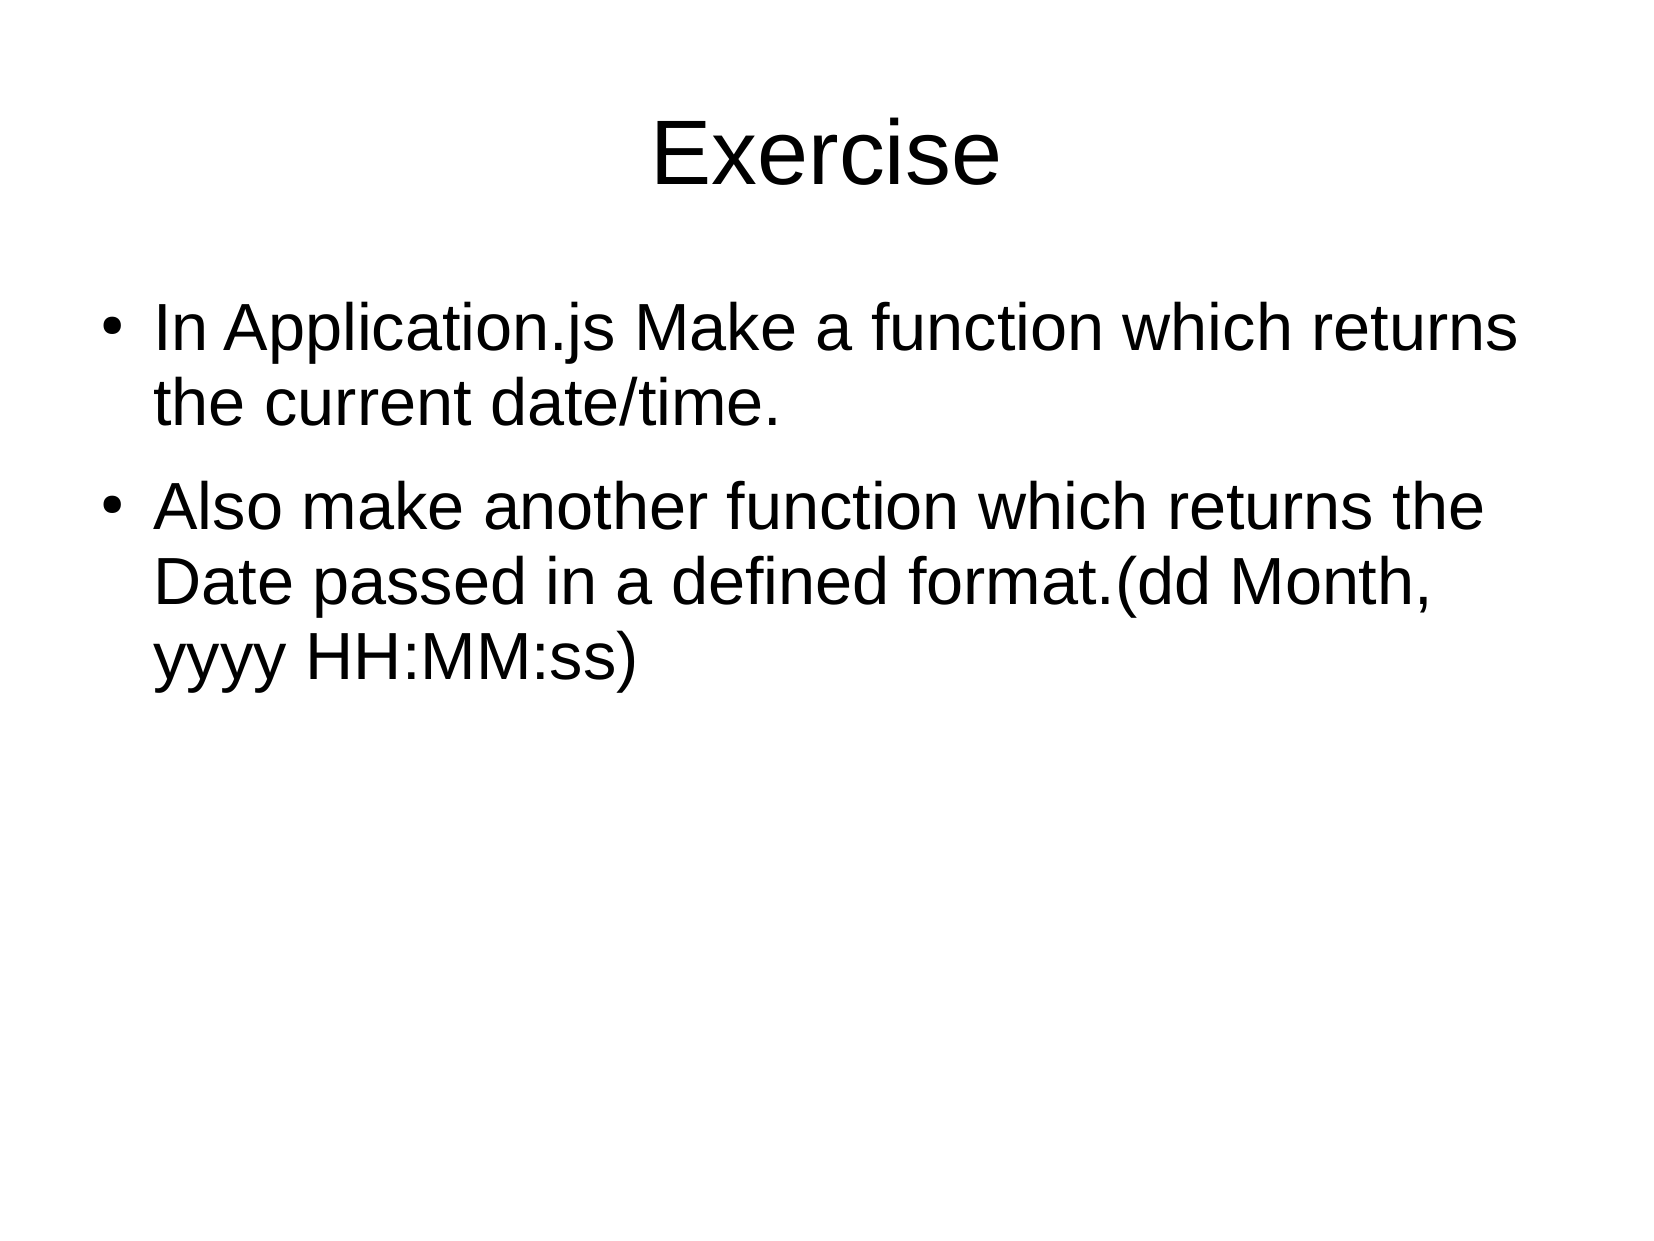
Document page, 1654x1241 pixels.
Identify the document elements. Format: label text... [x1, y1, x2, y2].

title Exercise [82, 49, 1571, 257]
list In Application.js Make a function which returns the current date/time. Also make another function which returns the Date passed in a defined format.(dd Month, yyyy HH:MM:ss) [82, 290, 1571, 1109]
